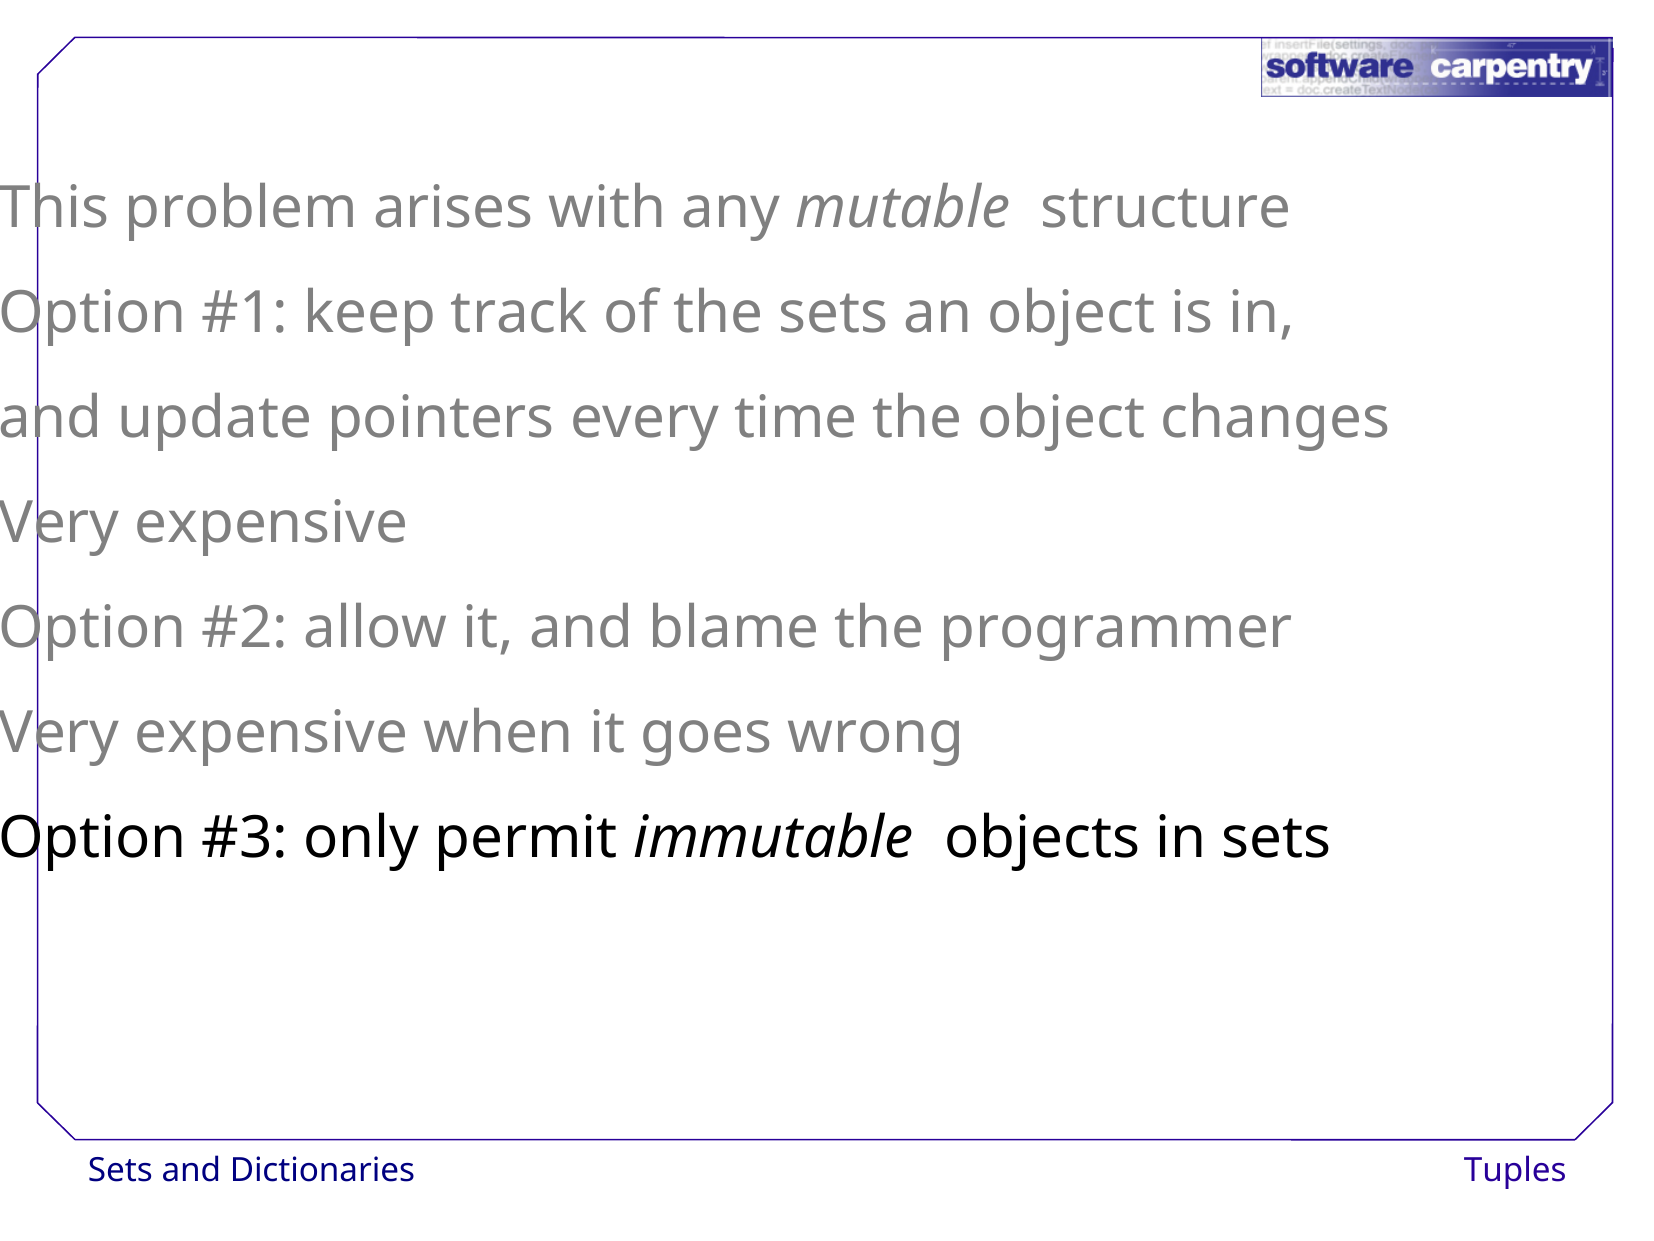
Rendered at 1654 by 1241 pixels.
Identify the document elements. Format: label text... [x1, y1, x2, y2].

picture [1261, 39, 1613, 97]
text_box This problem arises with any mutable structure Option #1: keep track of the sets an object is in, and update pointers every time the object changes Very expensive Option #2: allow it, and blame the programmer Very expensive when it goes wrong Option #3: only permit immutable objects in sets [0, 126, 1555, 877]
